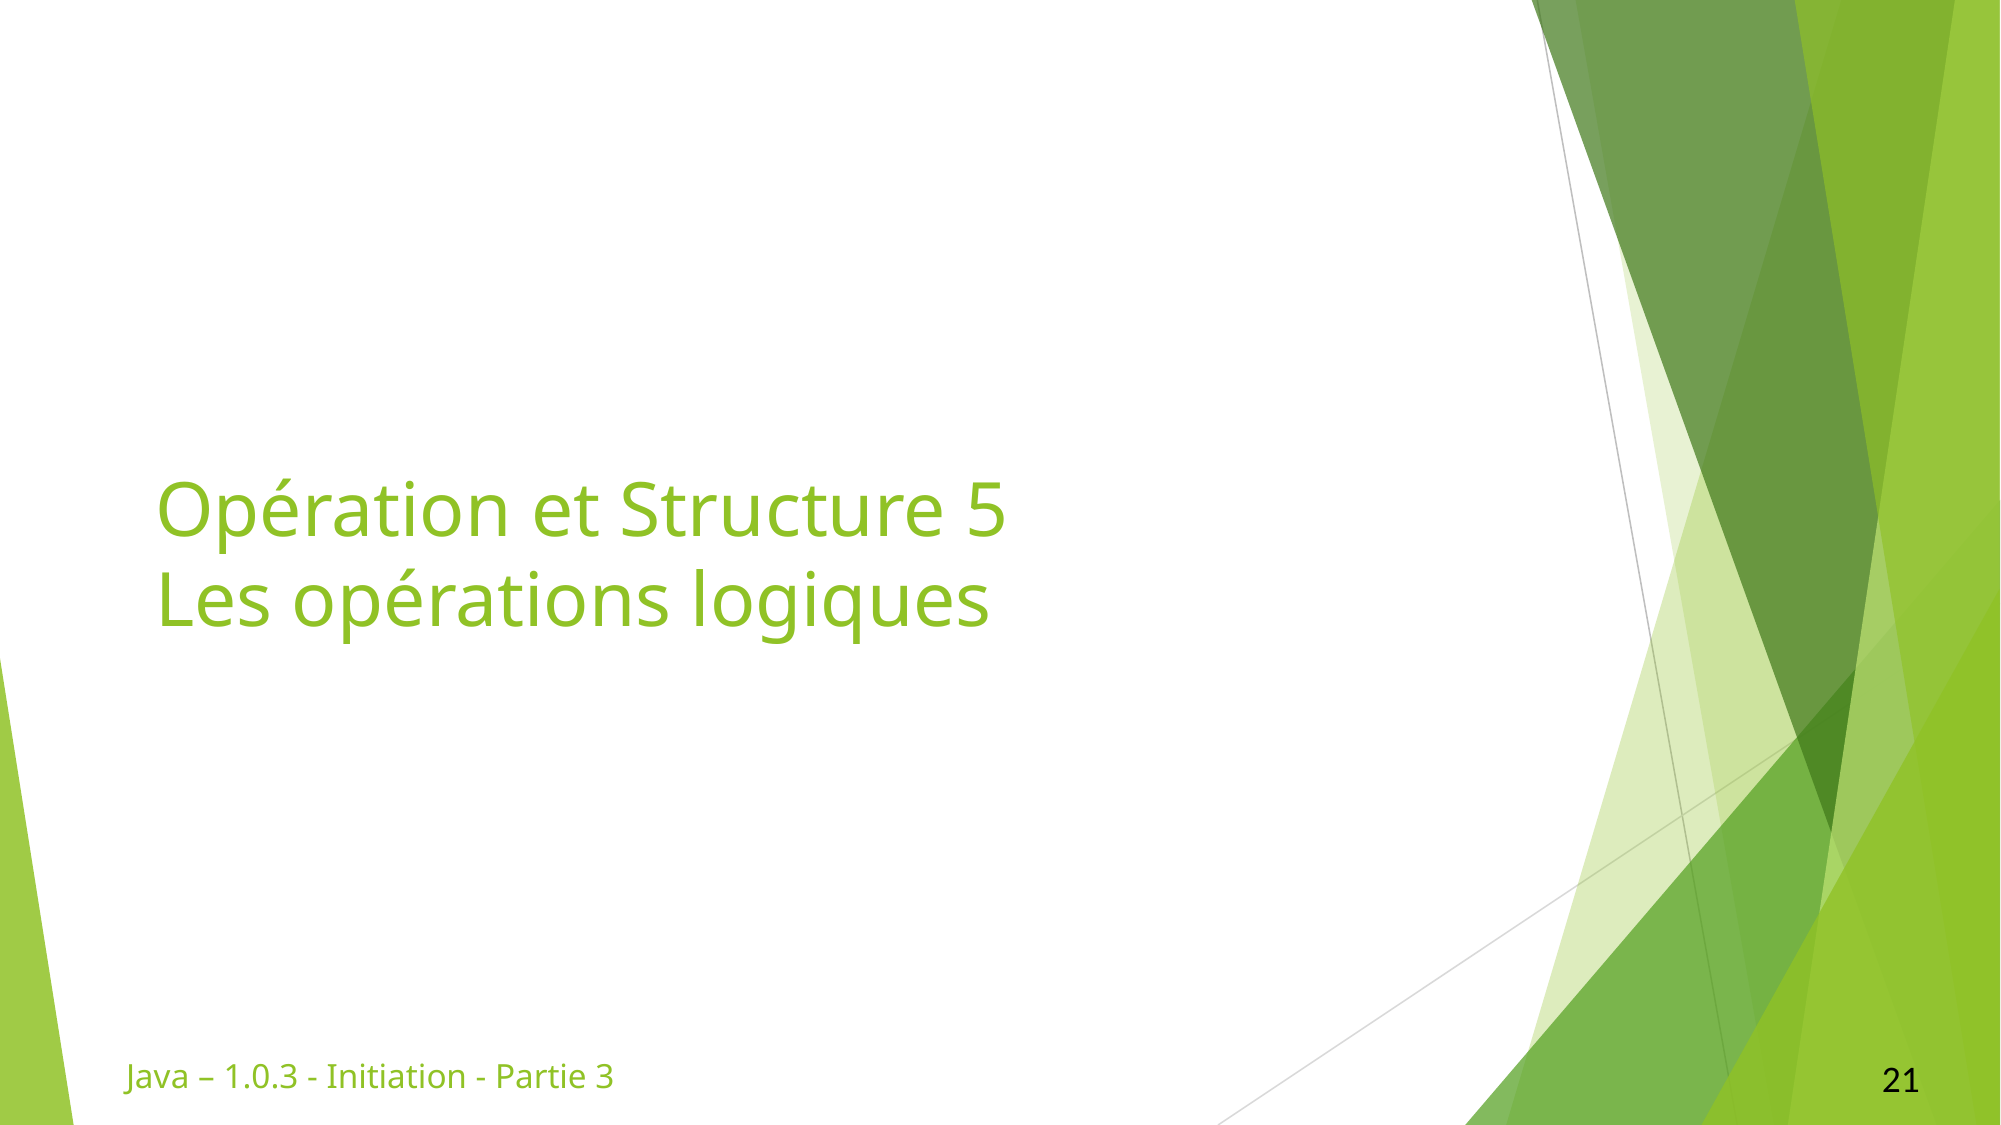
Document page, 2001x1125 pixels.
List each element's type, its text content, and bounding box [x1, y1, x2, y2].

title Opération et Structure 5 Les opérations logiques [140, 454, 1551, 804]
text_box [1866, 1047, 1979, 1108]
text_box Java – 1.0.3 - Initiation - Partie 3 [111, 1047, 1094, 1109]
